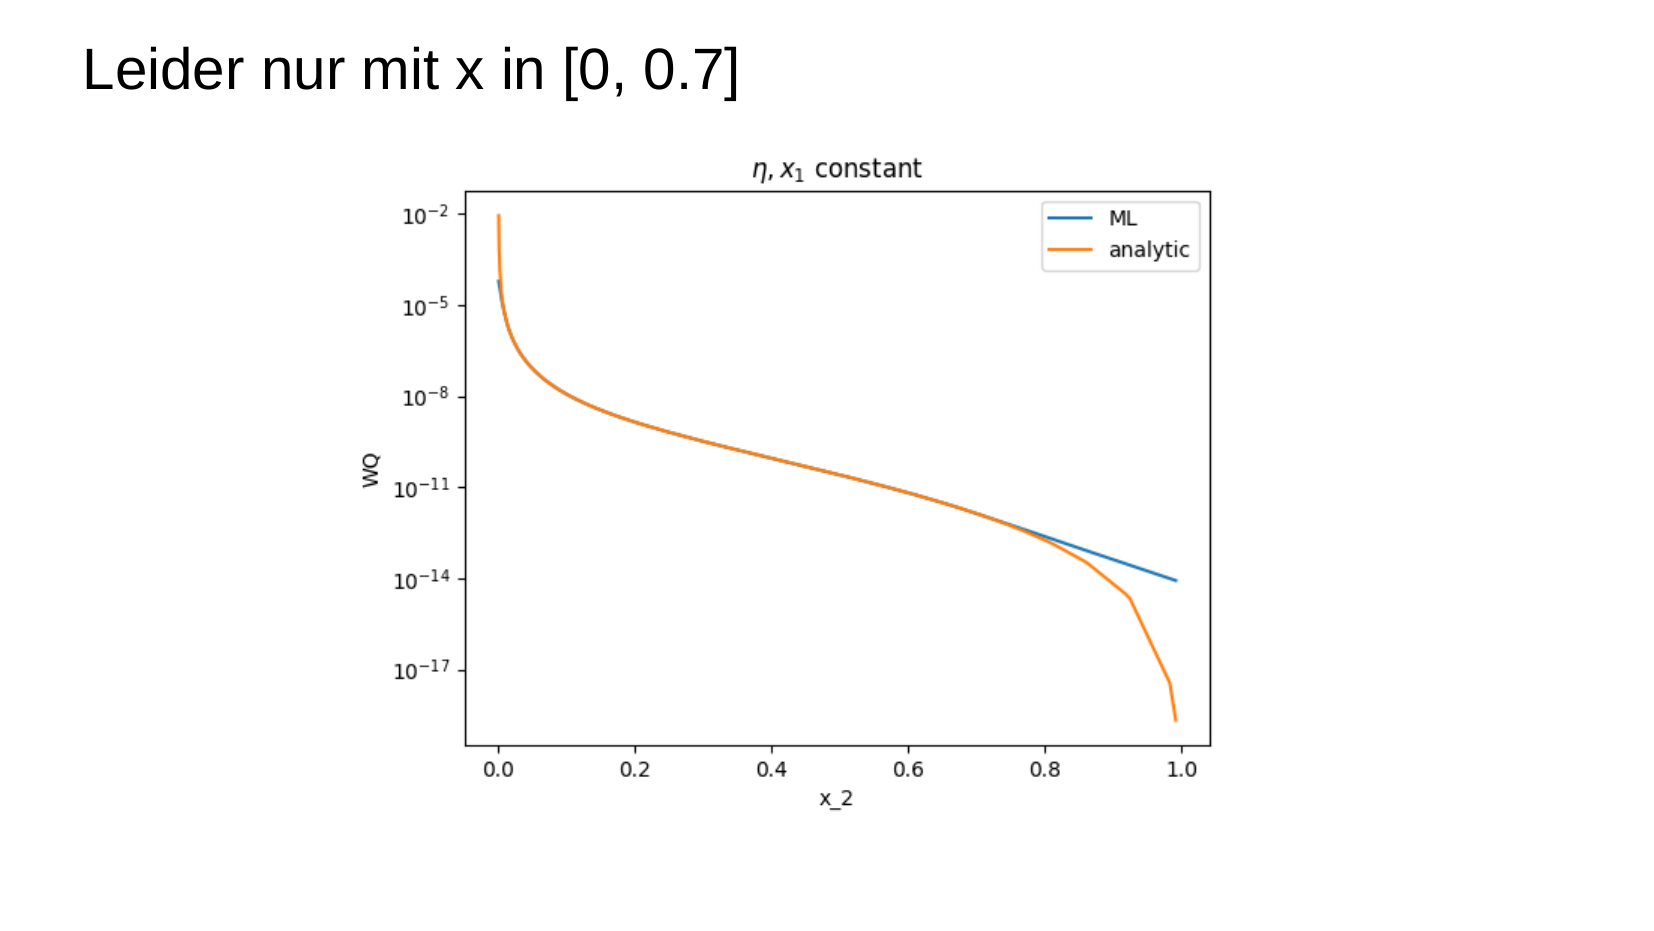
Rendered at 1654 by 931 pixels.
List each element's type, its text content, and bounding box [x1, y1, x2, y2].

picture [345, 193, 1306, 825]
title Leider nur mit x in [0, 0.7] [82, 37, 1571, 193]
